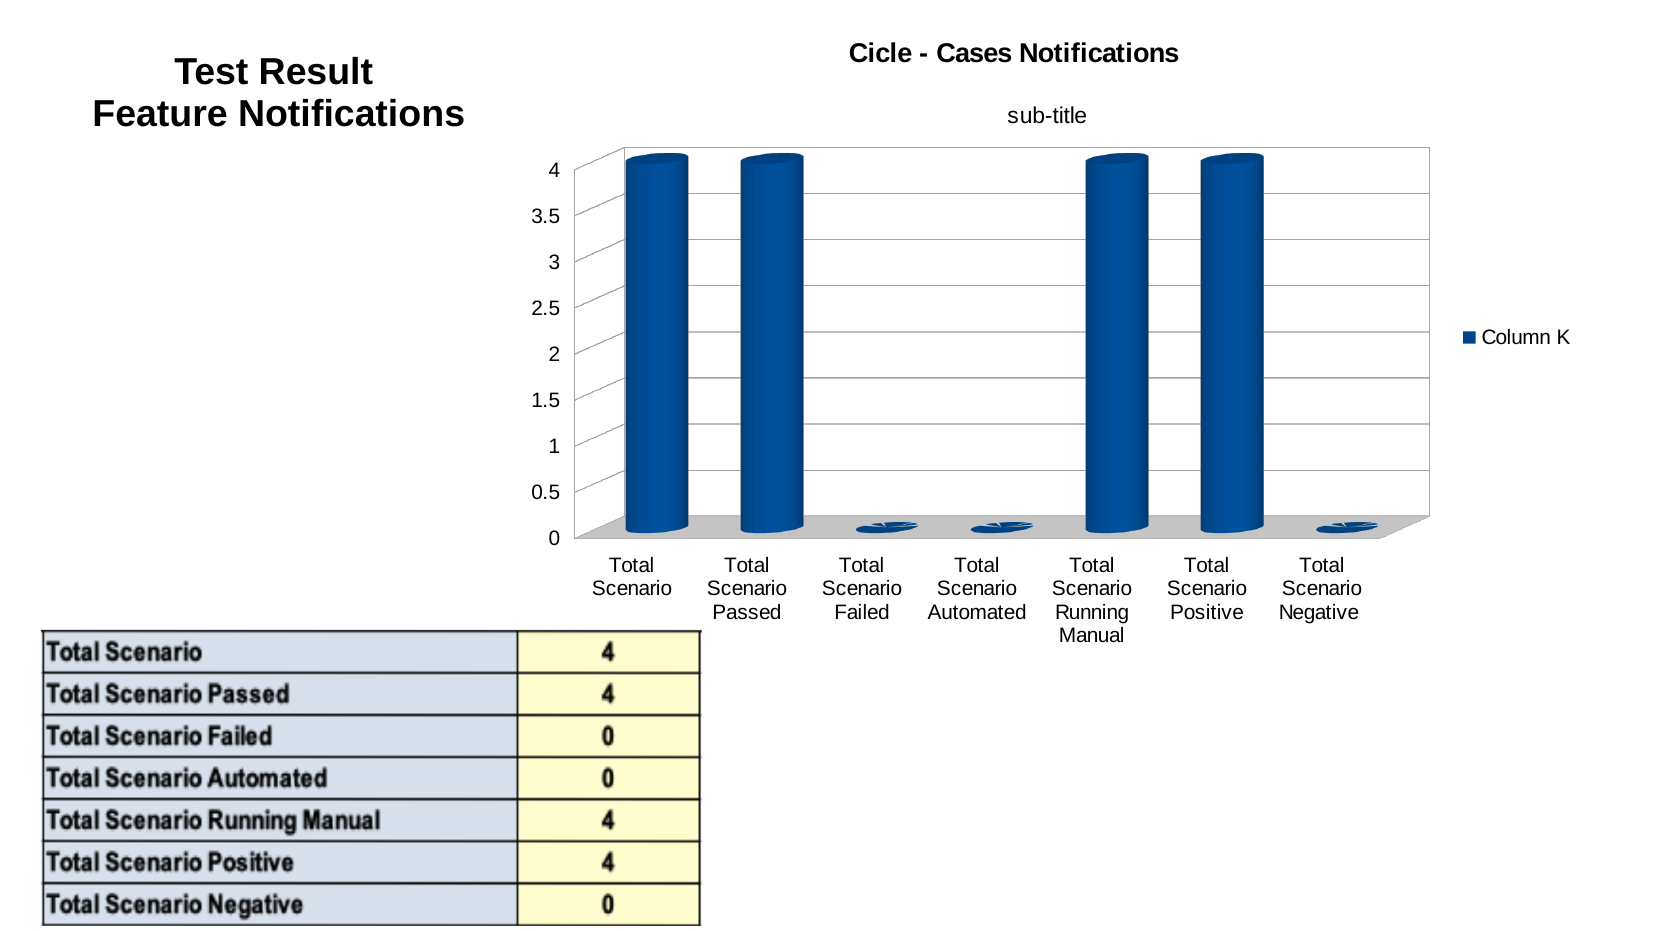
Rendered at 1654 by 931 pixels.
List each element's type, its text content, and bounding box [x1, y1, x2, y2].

picture [40, 630, 702, 926]
title Test Result Feature Notifications [0, 15, 504, 171]
chart [504, 15, 1591, 661]
